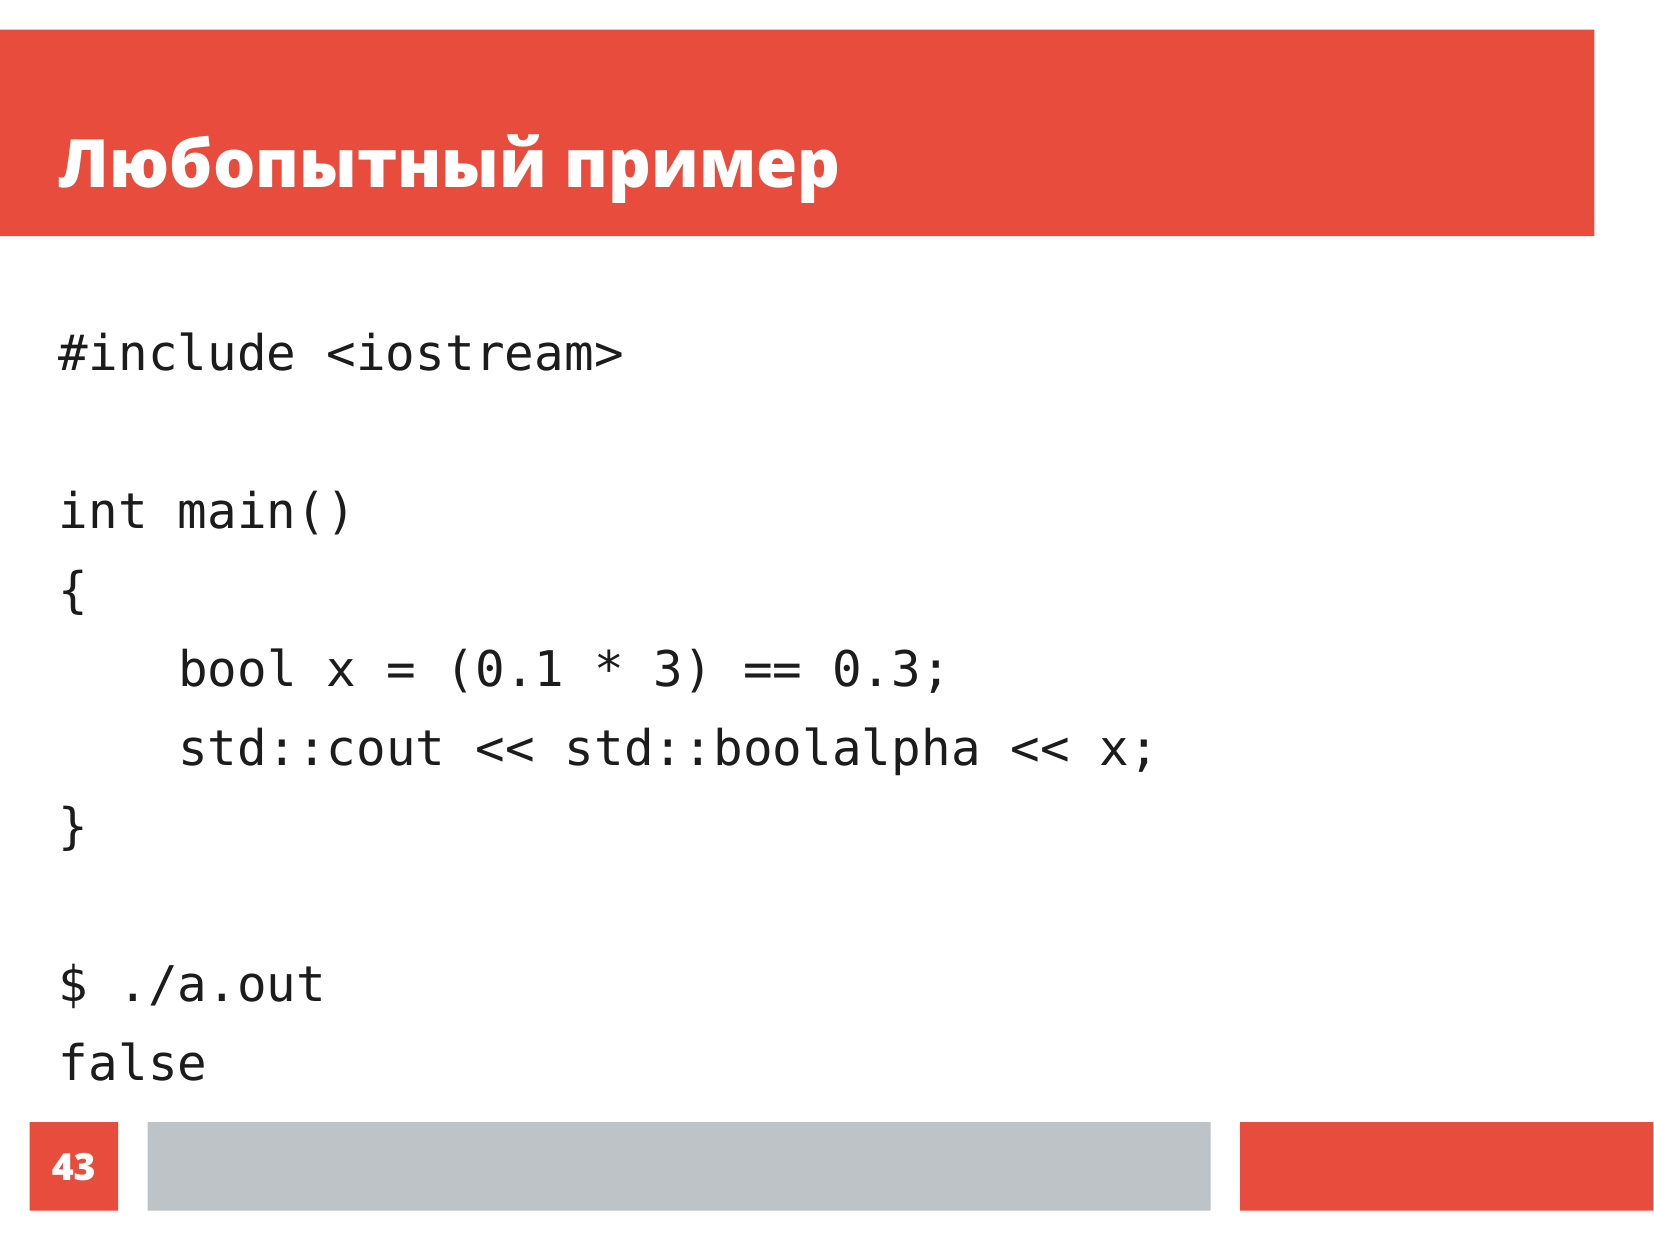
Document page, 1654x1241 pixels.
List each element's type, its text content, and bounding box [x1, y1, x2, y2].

list #include <iostream> int main() { bool x = (0.1 * 3) == 0.3; std::cout << std::boolalpha << x; } $ ./a.out false [59, 324, 1565, 1093]
title Любопытный пример [59, 59, 1595, 207]
